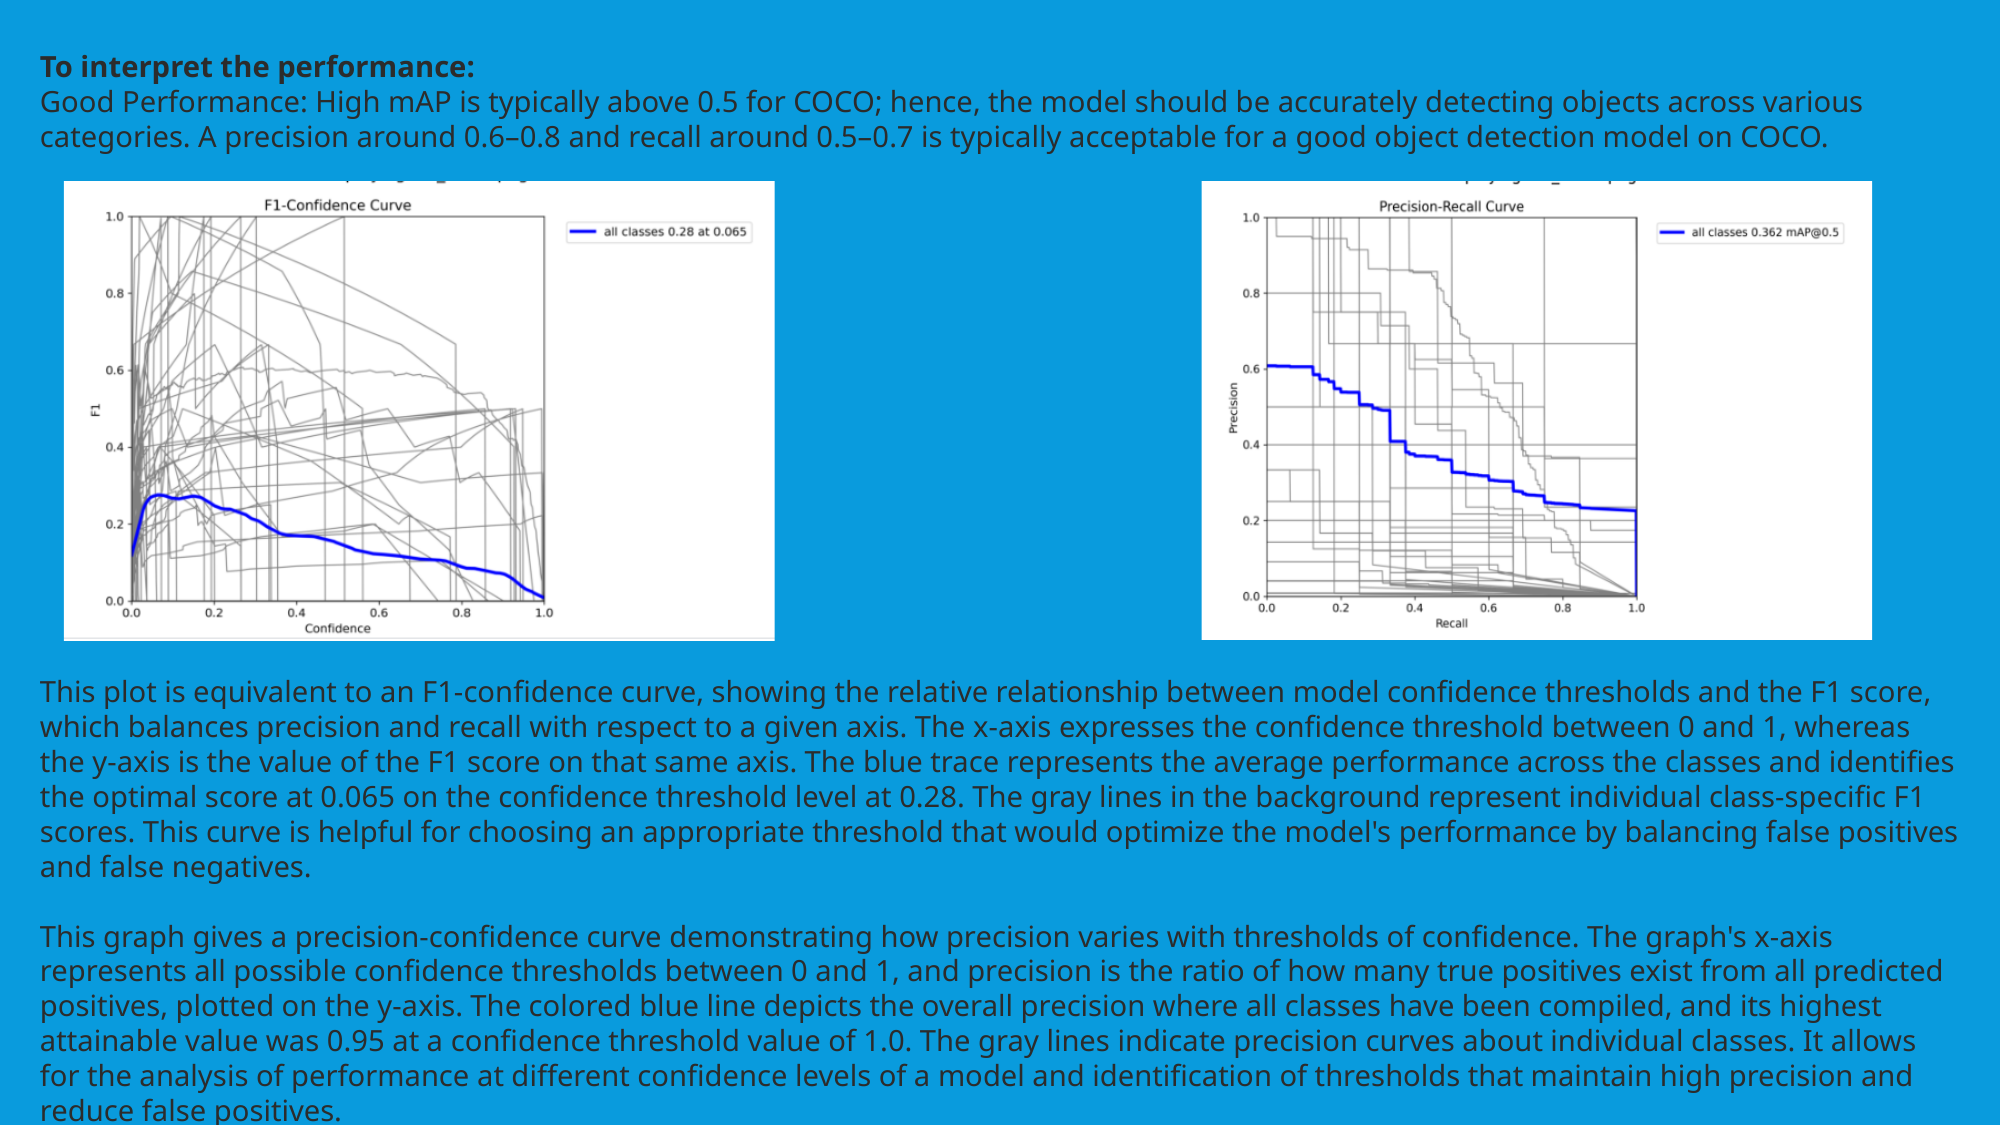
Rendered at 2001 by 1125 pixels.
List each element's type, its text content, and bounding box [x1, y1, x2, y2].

text_box To interpret the performance: Good Performance: High mAP is typically above 0.5 for COCO; hence, the model should be accurately detecting objects across various categories. A precision around 0.6–0.8 and recall around 0.5–0.7 is typically acceptable for a good object detection model on COCO. [24, 40, 1975, 163]
picture [1202, 182, 1872, 639]
picture [64, 182, 774, 640]
text_box This plot is equivalent to an F1-confidence curve, showing the relative relationship between model confidence thresholds and the F1 score, which balances precision and recall with respect to a given axis. The x-axis expresses the confidence threshold between 0 and 1, whereas the y-axis is the value of the F1 score on that same axis. The blue trace represents the average performance across the classes and identifies the optimal score at 0.065 on the confidence threshold level at 0.28. The gray lines in the background represent individual class-specific F1 scores. This curve is helpful for choosing an appropriate threshold that would optimize the model's performance by balancing false positives and false negatives. This graph gives a precision-confidence curve demonstrating how precision varies with thresholds of confidence. The graph's x-axis represents all possible confidence thresholds between 0 and 1, and precision is the ratio of how many true positives exist from all predicted positives, plotted on the y-axis. The colored blue line depicts the overall precision where all classes have been compiled, and its highest attainable value was 0.95 at a confidence threshold value of 1.0. The gray lines indicate precision curves about individual classes. It allows for the analysis of performance at different confidence levels of a model and identification of thresholds that maintain high precision and reduce false positives. [24, 665, 1975, 1125]
